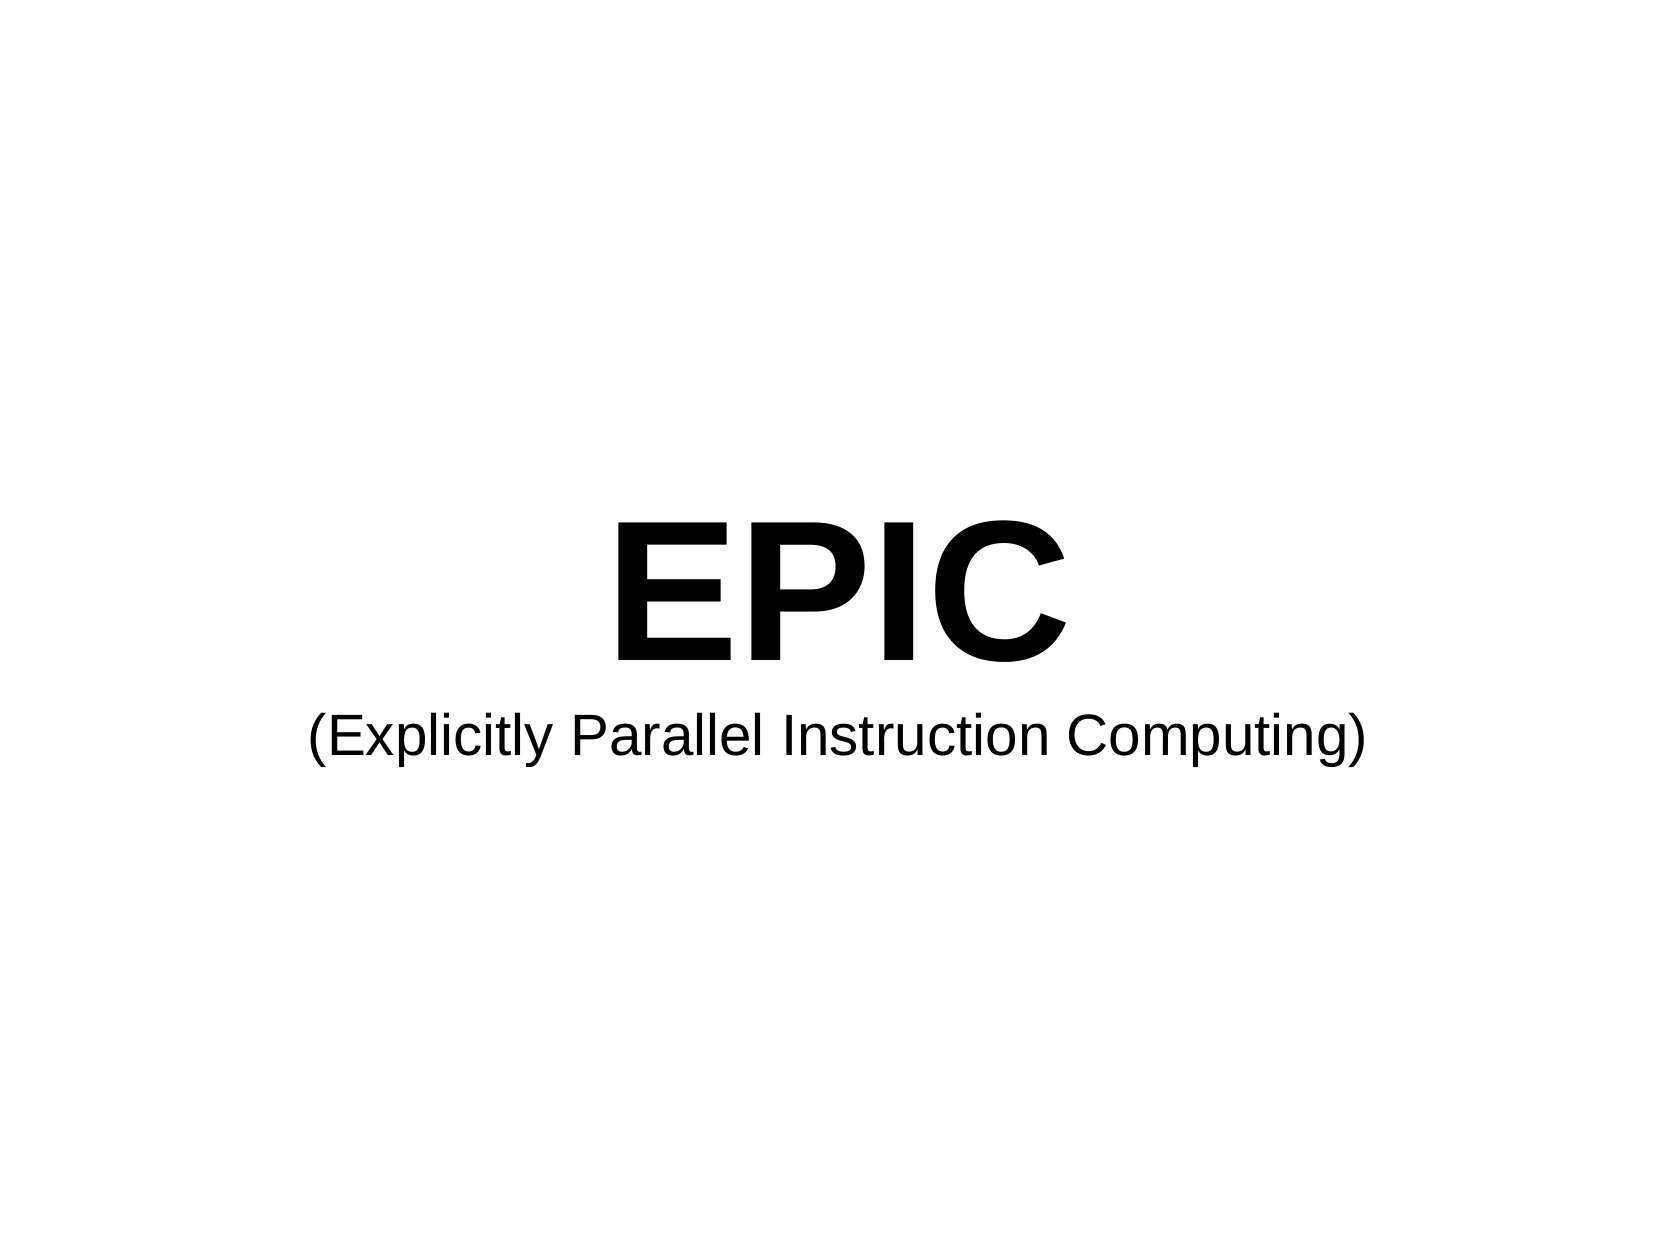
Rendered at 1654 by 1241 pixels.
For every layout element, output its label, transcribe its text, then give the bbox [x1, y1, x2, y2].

title EPIC (Explicitly Parallel Instruction Computing) [94, 479, 1583, 769]
